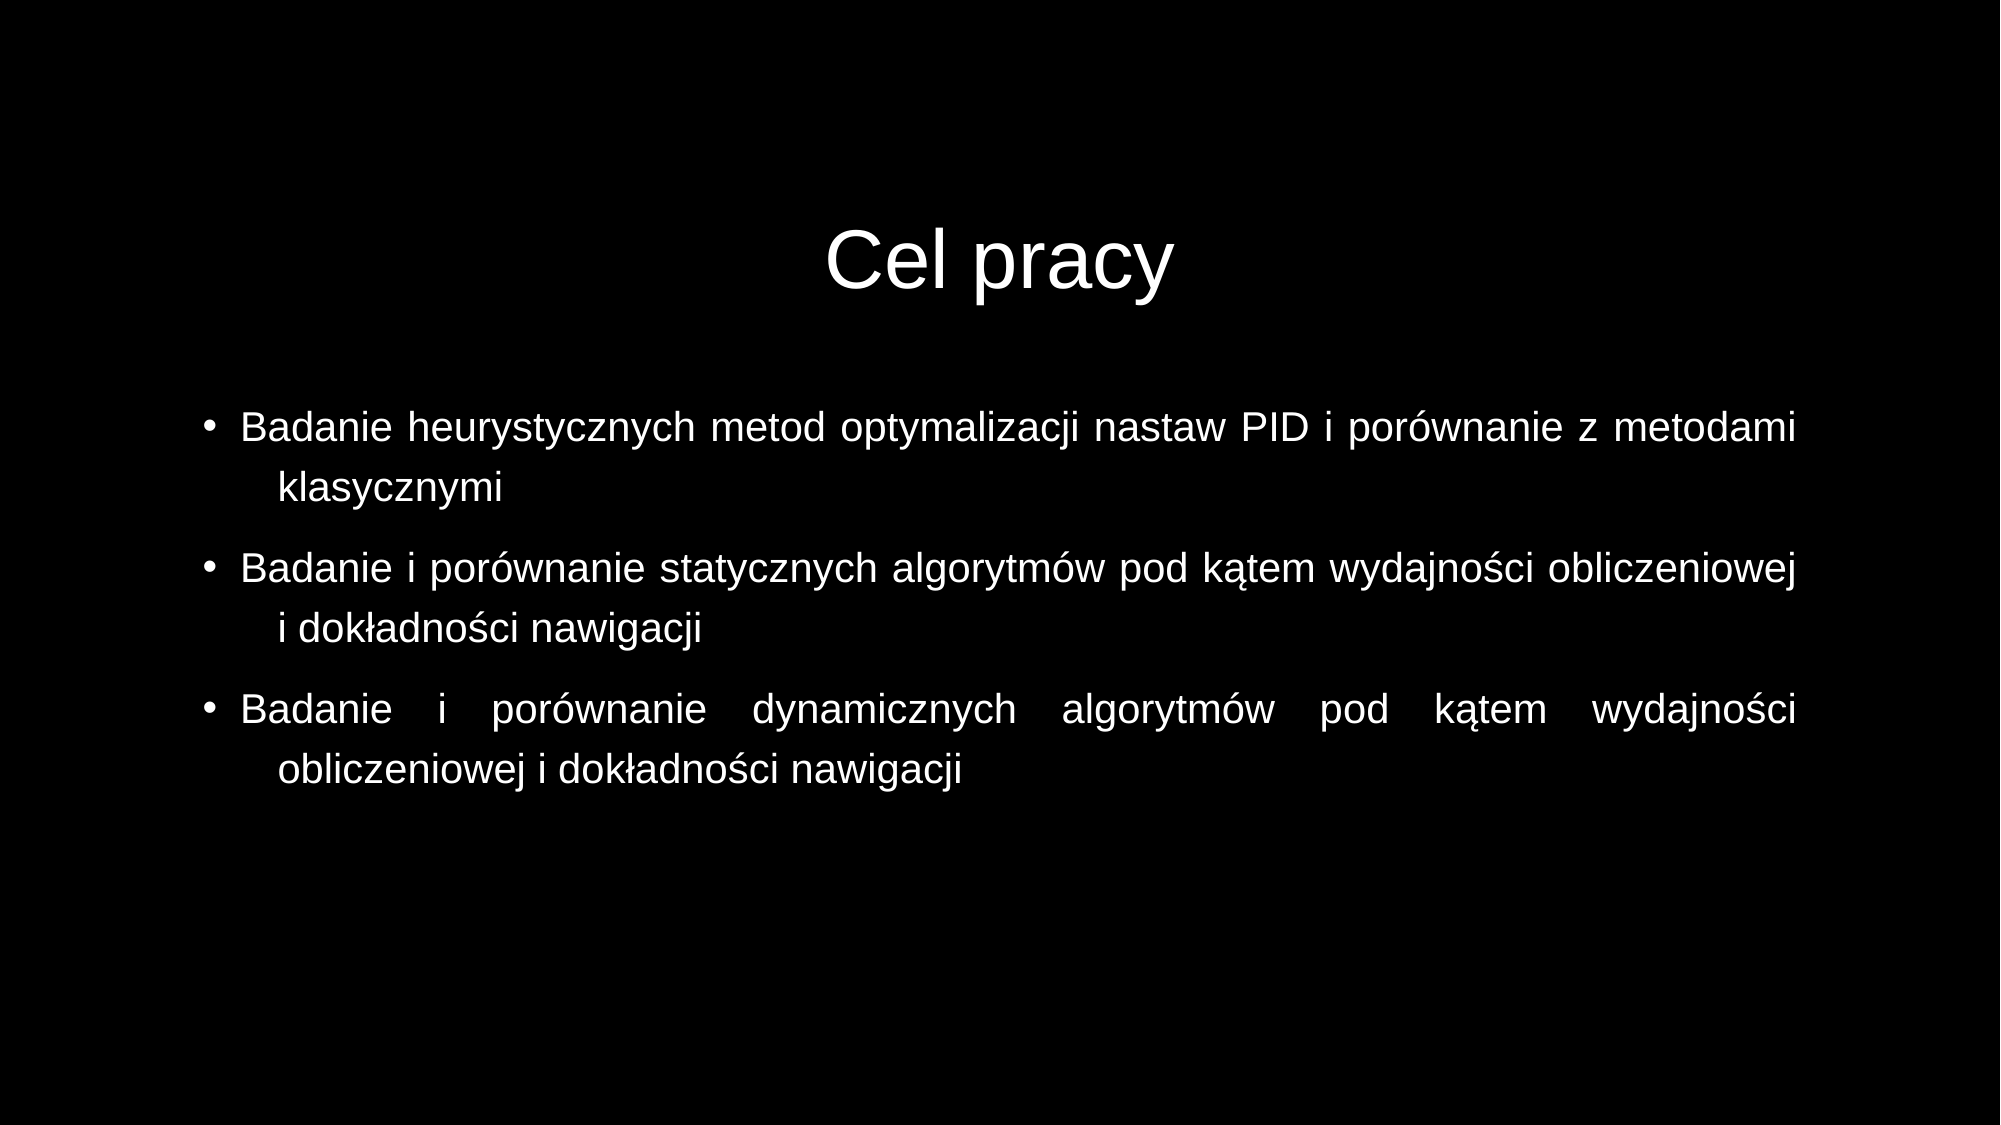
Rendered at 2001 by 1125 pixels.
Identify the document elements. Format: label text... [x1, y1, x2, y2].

list Badanie heurystycznych metod optymalizacji nastaw PID i porównanie z metodami klasycznymi Badanie i porównanie statycznych algorytmów pod kątem wydajności obliczeniowej i dokładności nawigacji Badanie i porównanie dynamicznych algorytmów pod kątem wydajności obliczeniowej i dokładności nawigacji [187, 382, 1813, 968]
title Cel pracy [187, 143, 1813, 367]
